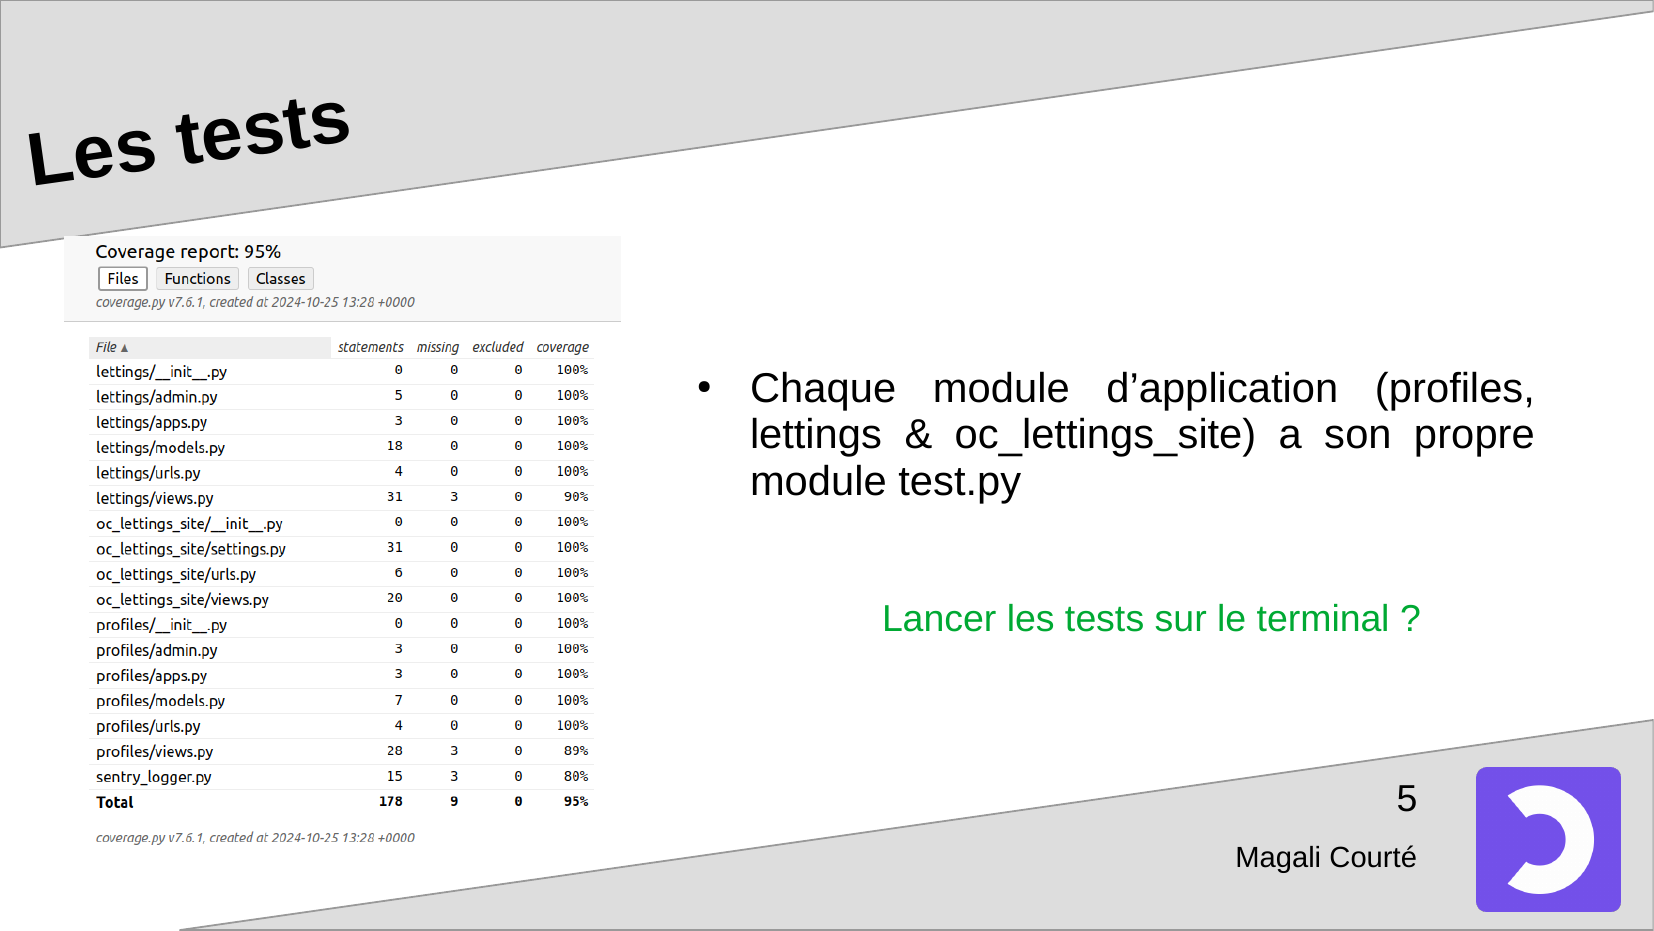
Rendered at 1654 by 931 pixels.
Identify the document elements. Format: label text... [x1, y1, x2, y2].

picture [1476, 767, 1621, 912]
text_box Lancer les tests sur le terminal ? [856, 590, 1447, 648]
title Les tests [16, 0, 1501, 239]
picture [64, 236, 621, 857]
list Chaque module d’application (profiles, lettings & oc_lettings_site) a son propre module test.py [679, 236, 1536, 776]
